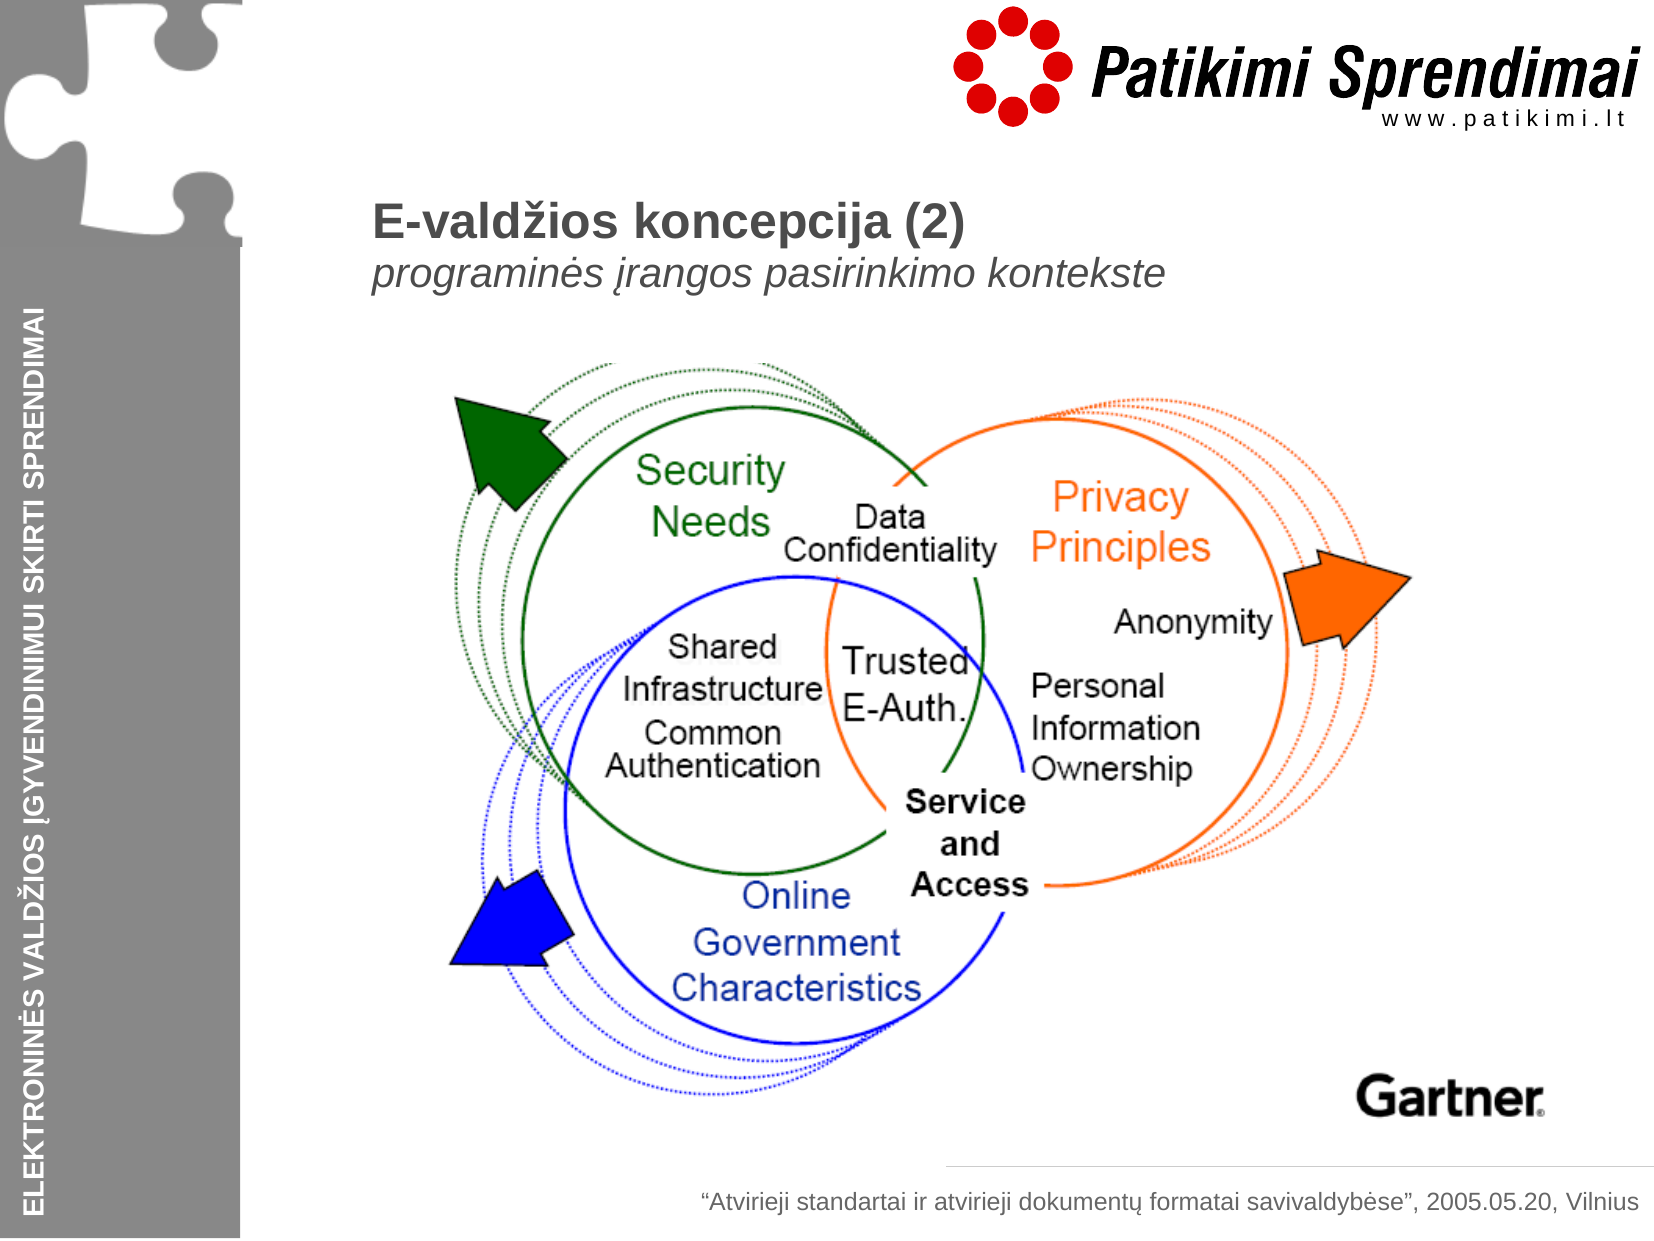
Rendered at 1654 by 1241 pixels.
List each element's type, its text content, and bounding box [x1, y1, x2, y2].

picture [953, 6, 1641, 127]
text_box E-valdžios koncepcija (2) programinės įrangos pasirinkimo kontekste [372, 193, 1601, 296]
picture [406, 363, 1561, 1129]
